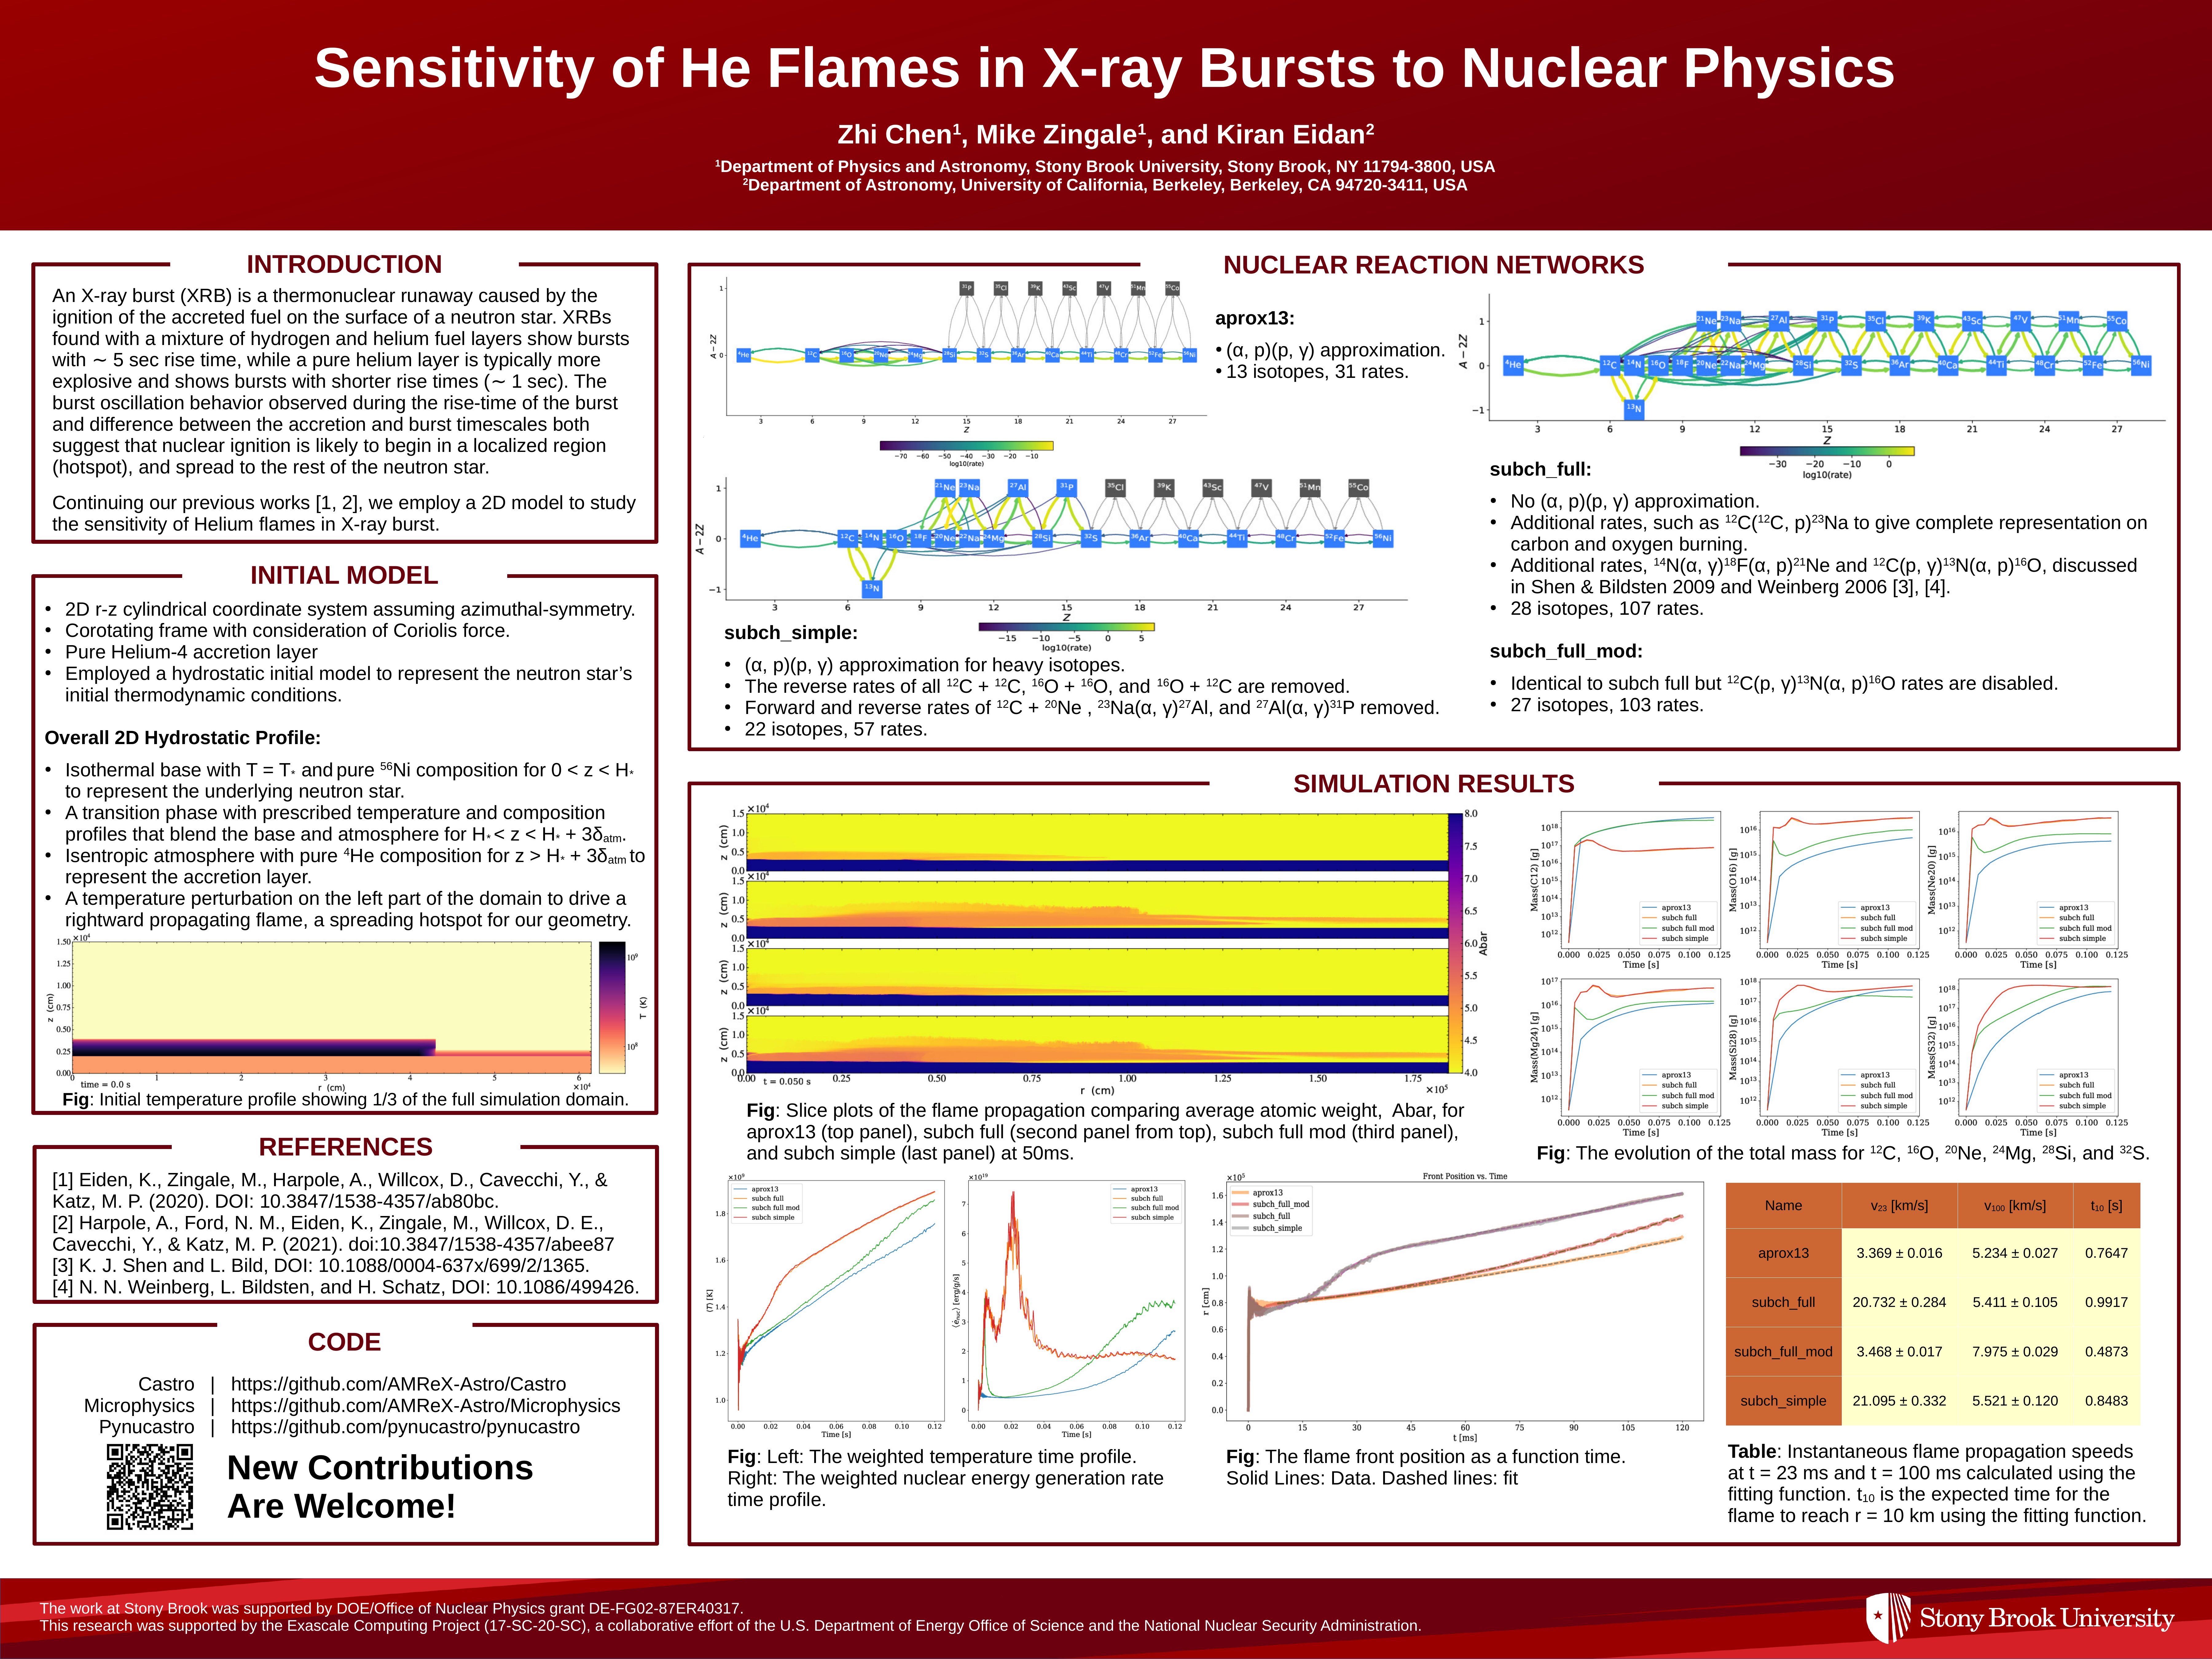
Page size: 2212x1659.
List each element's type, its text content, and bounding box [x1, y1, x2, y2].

text_box [34, 1325, 657, 1544]
text_box [1] Eiden, K., Zingale, M., Harpole, A., Willcox, D., Cavecchi, Y., & Katz, M. P. (2020). DOI: 10.3847/1538-4357/ab80bc. [2] Harpole, A., Ford, N. M., Eiden, K., Zingale, M., Willcox, D. E., Cavecchi, Y., & Katz, M. P. (2021). doi:10.3847/1538-4357/abee87 [3] K. J. Shen and L. Bild, DOI: 10.1088/0004-637x/699/2/1365. [4] N. N. Weinberg, L. Bildsten, and H. Schatz, DOI: 10.1086/499426. [48, 1167, 647, 1321]
text_box subch_simple: (α, p)(p, γ) approximation for heavy isotopes. The reverse rates of all 12C + 12C, 16O + 16O, and 16O + 12C are removed. Forward and reverse rates of 12C + 20Ne , 23Na(α, γ)27Al, and 27Al(α, γ)31P removed. 22 isotopes, 57 rates. [720, 619, 1453, 774]
text_box INITIAL MODEL [182, 555, 507, 595]
text_box [33, 264, 657, 542]
text_box aprox13: (α, p)(p, γ) approximation. 13 isotopes, 31 rates. [1211, 305, 1463, 417]
text_box The work at Stony Brook was supported by DOE/Office of Nuclear Physics grant DE-FG02-87ER40317. This research was supported by the Exascale Computing Project (17-SC-20-SC), a collaborative effort of the U.S. Department of Energy Office of Science and the National Nuclear Security Administration. [35, 1597, 1609, 1659]
picture [707, 274, 1210, 471]
text_box NUCLEAR REACTION NETWORKS [1140, 236, 1728, 294]
text_box [519, 264, 657, 282]
text_box subch_full: No (α, p)(p, γ) approximation. Additional rates, such as 12C(12C, p)23Na to give complete representation on carbon and oxygen burning. Additional rates, 14N(α, γ)18F(α, p)21Ne and 12C(p, γ)13N(α, p)16O, discussed in Shen & Bildsten 2009 and Weinberg 2006 [3], [4]. 28 isotopes, 107 rates. subch_full_mod: Identical to subch full but 12C(p, γ)13N(α, p)16O rates are disabled. 27 isotopes, 103 rates. [1485, 456, 2157, 718]
text_box [34, 1147, 172, 1302]
text_box 2D r-z cylindrical coordinate system assuming azimuthal-symmetry. Corotating frame with consideration of Coriolis force. Pure Helium-4 accretion layer Employed a hydrostatic initial model to represent the neutron star’s initial thermodynamic conditions. Overall 2D Hydrostatic Profile: Isothermal base with T = T* and pure 56Ni composition for 0 < z < H* to represent the underlying neutron star. A transition phase with prescribed temperature and composition profiles that blend the base and atmosphere for H* < z < H* + 3δatm. Isentropic atmosphere with pure 4He composition for z > H* + 3δatm to represent the accretion layer. A temperature perturbation on the left part of the domain to drive a rightward propagating flame, a spreading hotspot for our geometry. [40, 596, 651, 947]
text_box | https://github.com/AMReX-Astro/Castro | https://github.com/AMReX-Astro/Microphysics | https://github.com/pynucastro/pynucastro [206, 1371, 634, 1461]
text_box REFERENCES [172, 1118, 520, 1167]
text_box [33, 576, 657, 1113]
text_box Castro Microphysics Pynucastro [27, 1371, 200, 1440]
text_box SIMULATION RESULTS [1210, 756, 1659, 811]
picture [716, 801, 1493, 1100]
picture [1528, 808, 2132, 1140]
text_box Fig: Slice plots of the flame propagation comparing average atomic weight, Abar, for aprox13 (top panel), subch full (second panel from top), subch full mod (third panel), and subch simple (last panel) at 50ms. [742, 1097, 1486, 1166]
text_box [689, 783, 2179, 1544]
text_box Fig: Initial temperature profile showing 1/3 of the full simulation domain. [53, 1087, 645, 1122]
text_box CODE [217, 1313, 473, 1370]
text_box [689, 264, 2179, 749]
picture [104, 1440, 196, 1535]
text_box New Contributions Are Welcome! [222, 1446, 549, 1528]
text_box An X-ray burst (XRB) is a thermonuclear runaway caused by the ignition of the accreted fuel on the surface of a neutron star. XRBs found with a mixture of hydrogen and helium fuel layers show bursts with ∼ 5 sec rise time, while a pure helium layer is typically more explosive and shows bursts with shorter rise times (∼ 1 sec). The burst oscillation behavior observed during the rise-time of the burst and difference between the accretion and burst timescales both suggest that nuclear ignition is likely to begin in a localized region (hotspot), and spread to the rest of the neutron star. Continuing our previous works [1, 2], we employ a 2D model to study the sensitivity of Helium flames in X-ray burst. [48, 282, 657, 537]
text_box [520, 1147, 657, 1302]
picture [44, 931, 651, 1096]
text_box INTRODUCTION [170, 236, 519, 282]
text_box Sensitivity of He Flames in X-ray Bursts to Nuclear Physics Zhi Chen1, Mike Zingale1, and Kiran Eidan2 1Department of Physics and Astronomy, Stony Brook University, Stony Brook, NY 11794-3800, USA 2Department of Astronomy, University of California, Berkeley, Berkeley, CA 94720-3411, USA [0, 0, 2212, 231]
picture [0, 1579, 2212, 1659]
